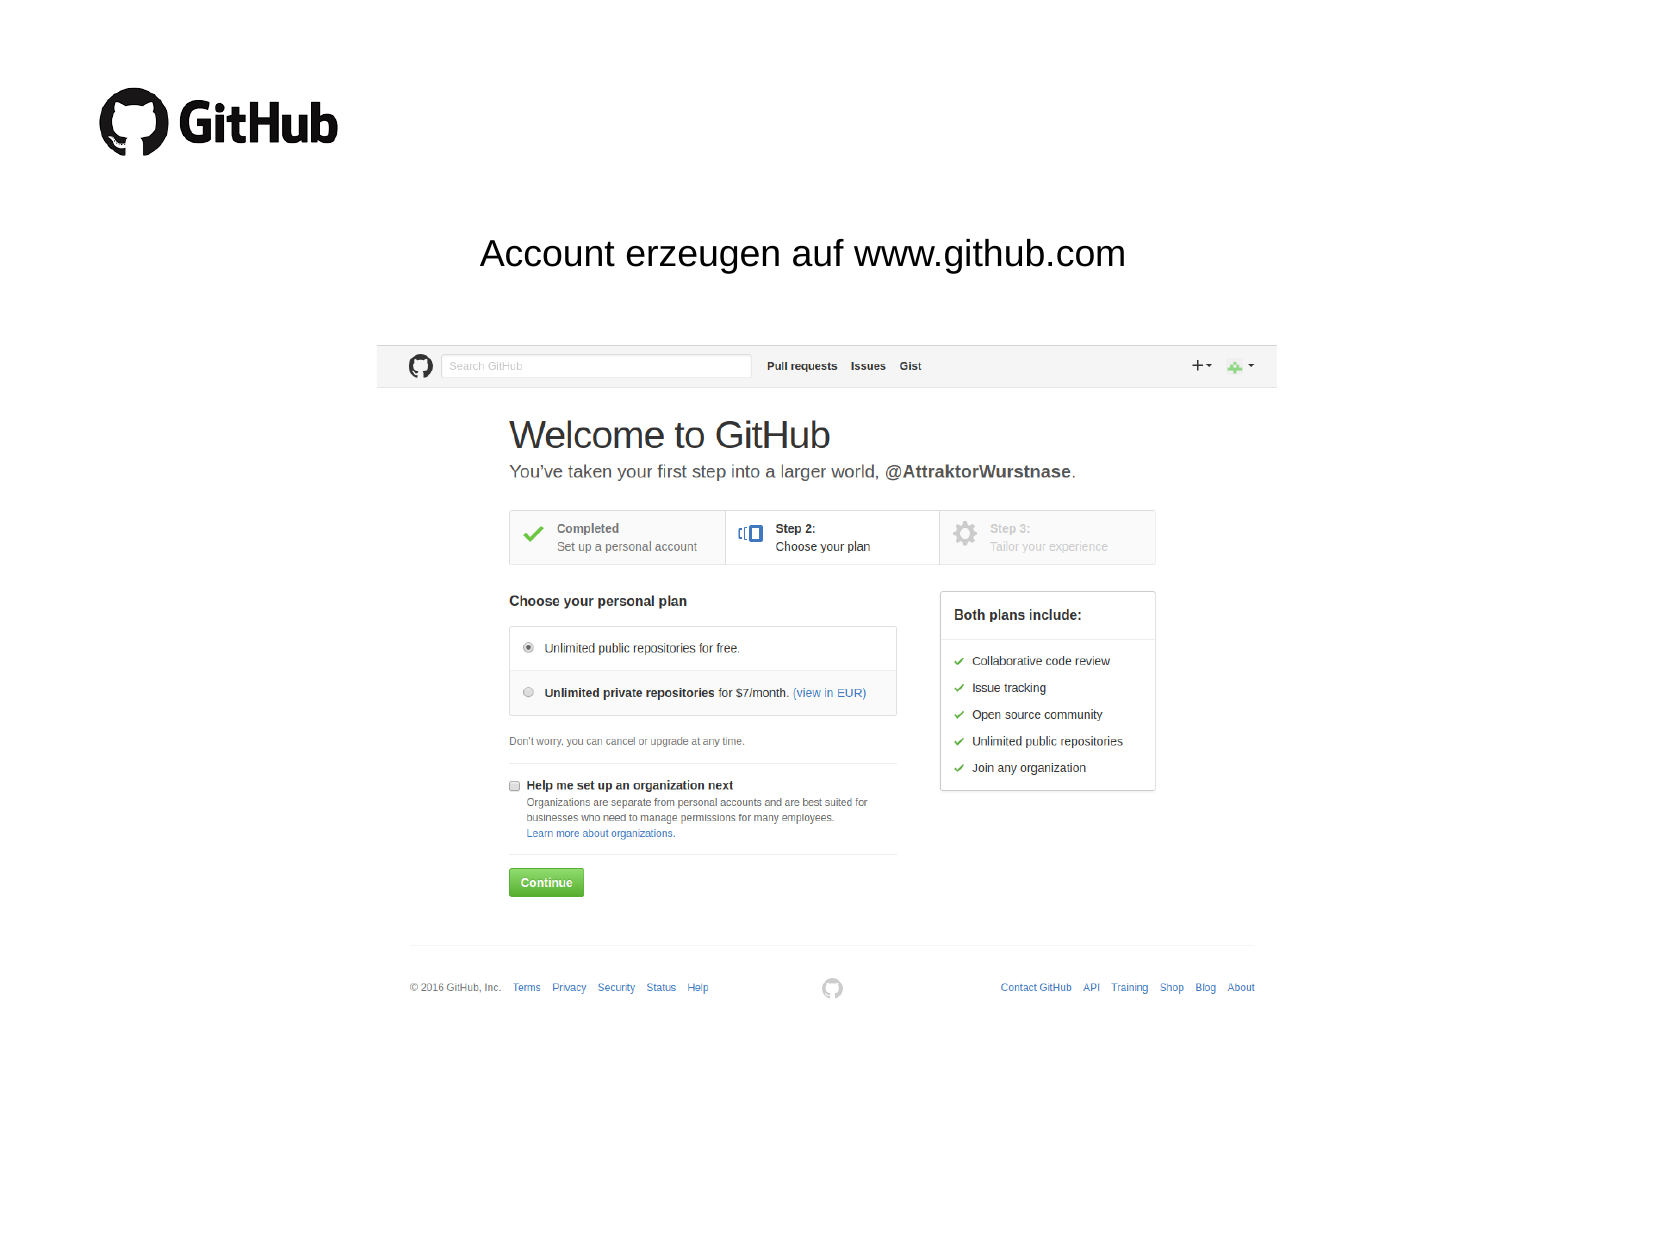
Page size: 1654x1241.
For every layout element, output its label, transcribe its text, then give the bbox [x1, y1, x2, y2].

picture [376, 345, 1277, 1020]
picture [60, 63, 376, 181]
text_box Account erzeugen auf www.github.com [465, 225, 1142, 282]
